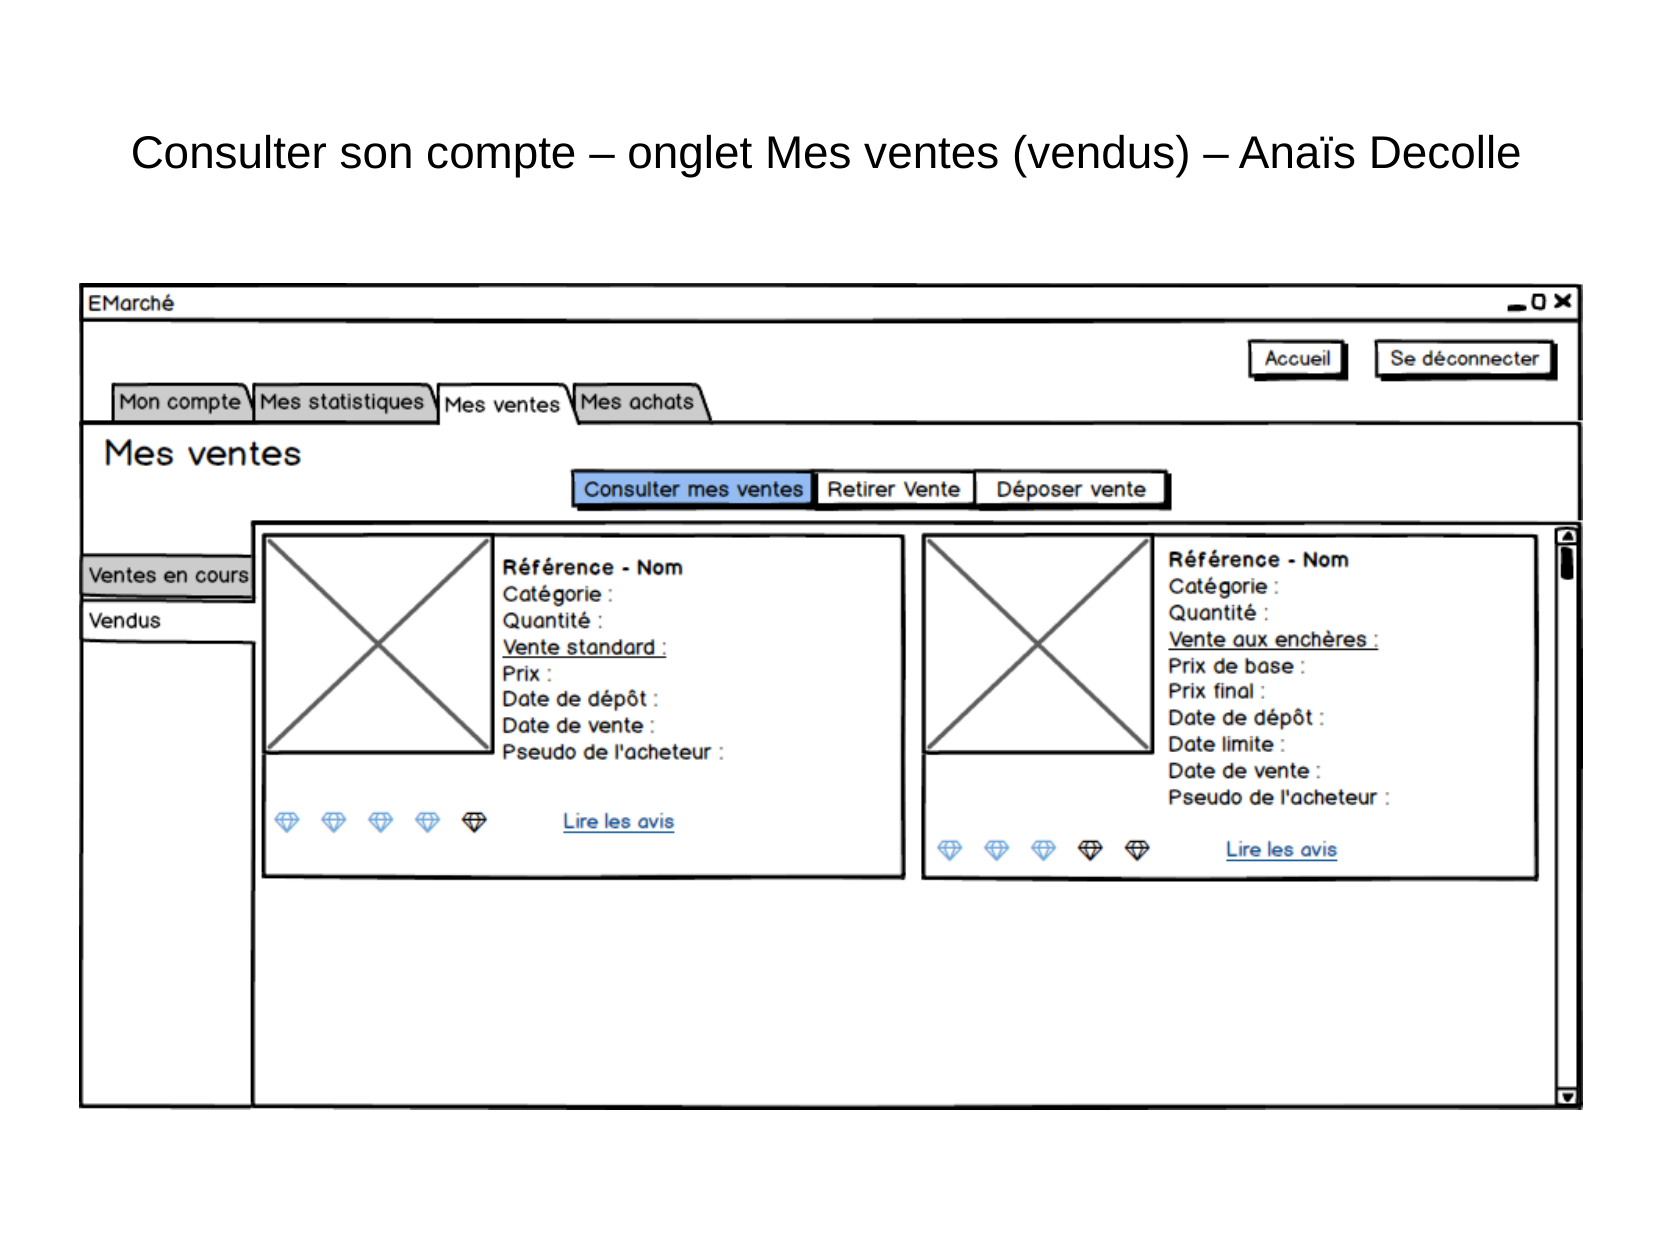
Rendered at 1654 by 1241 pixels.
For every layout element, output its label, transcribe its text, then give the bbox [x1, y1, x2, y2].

picture [79, 283, 1583, 1110]
title Consulter son compte – onglet Mes ventes (vendus) – Anaïs Decolle [82, 49, 1571, 257]
